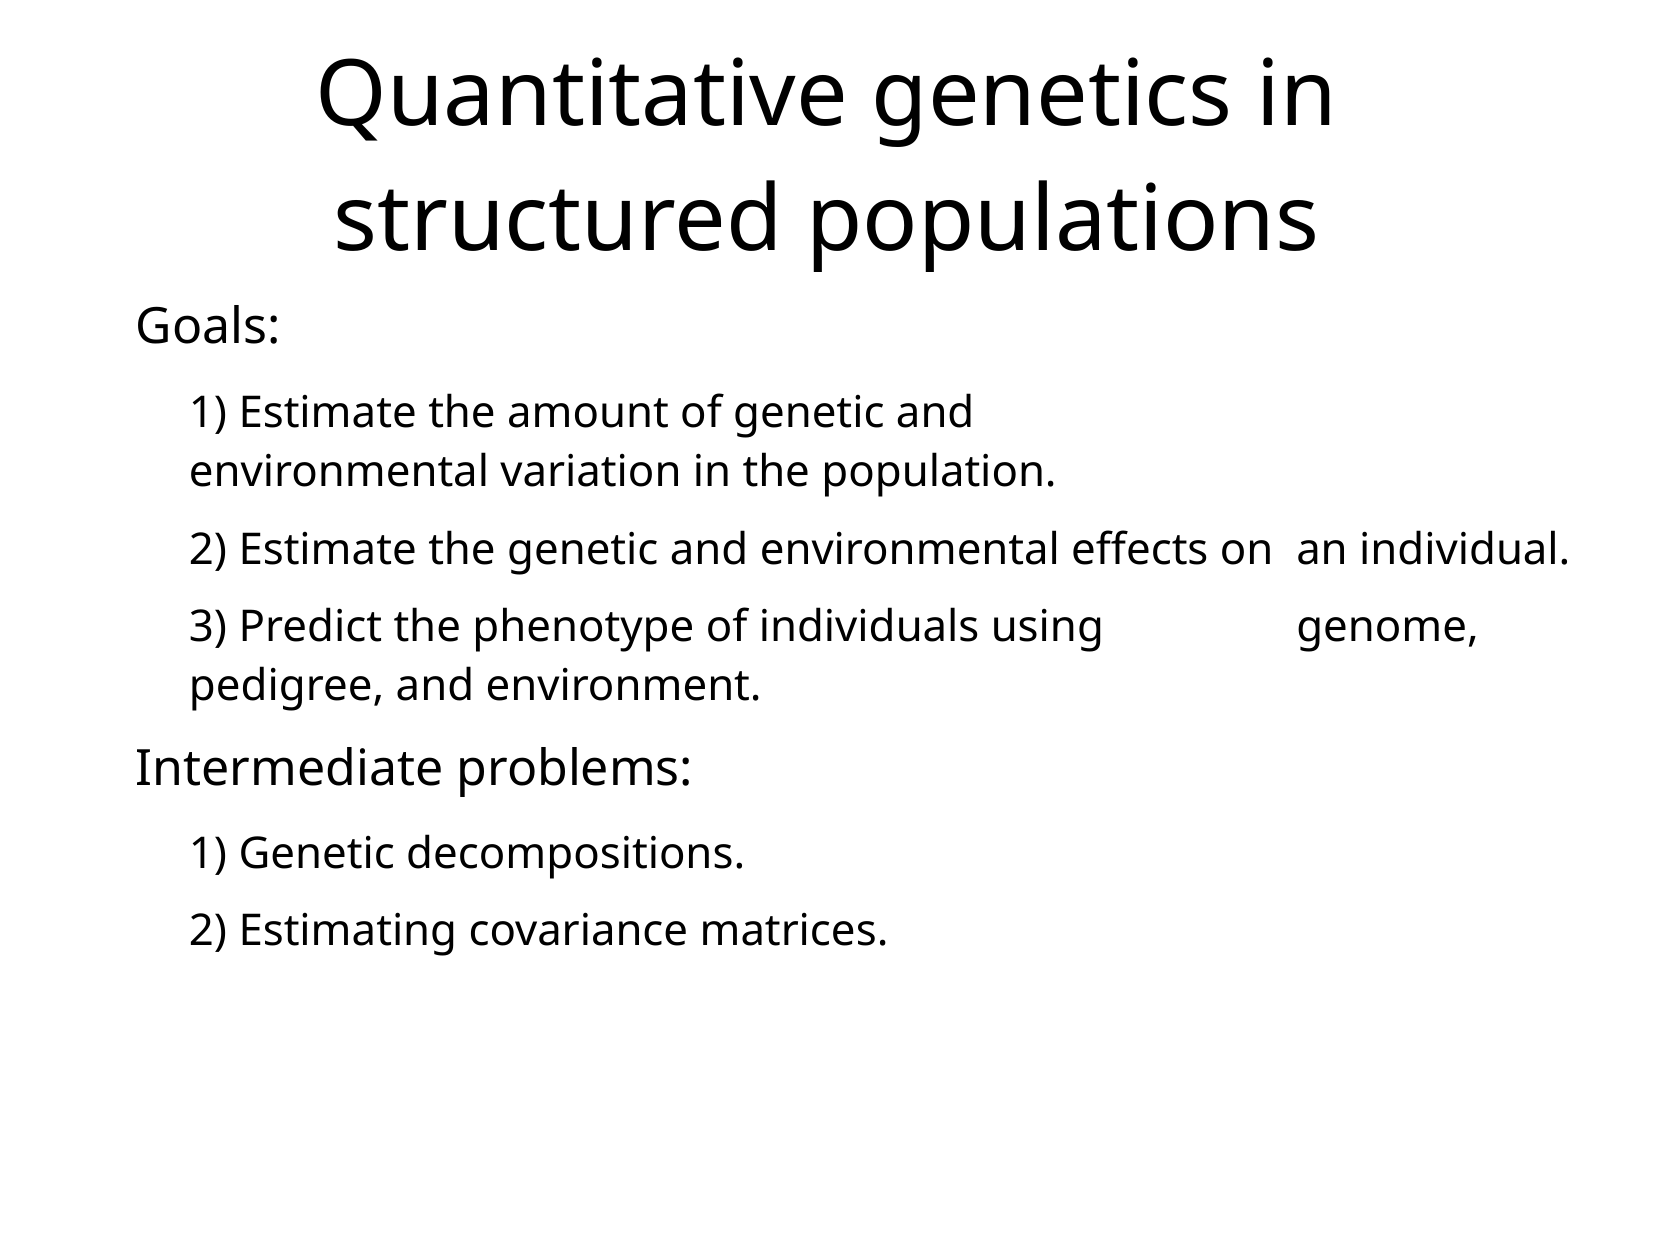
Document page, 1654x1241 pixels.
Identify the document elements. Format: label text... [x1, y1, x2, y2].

list Goals: 1) Estimate the amount of genetic and environmental variation in the population. 2) Estimate the genetic and environmental effects on an individual. 3) Predict the phenotype of individuals using genome, pedigree, and environment. Intermediate problems: 1) Genetic decompositions. 2) Estimating covariance matrices. [82, 290, 1571, 1010]
title Quantitative genetics in structured populations [82, 49, 1571, 257]
